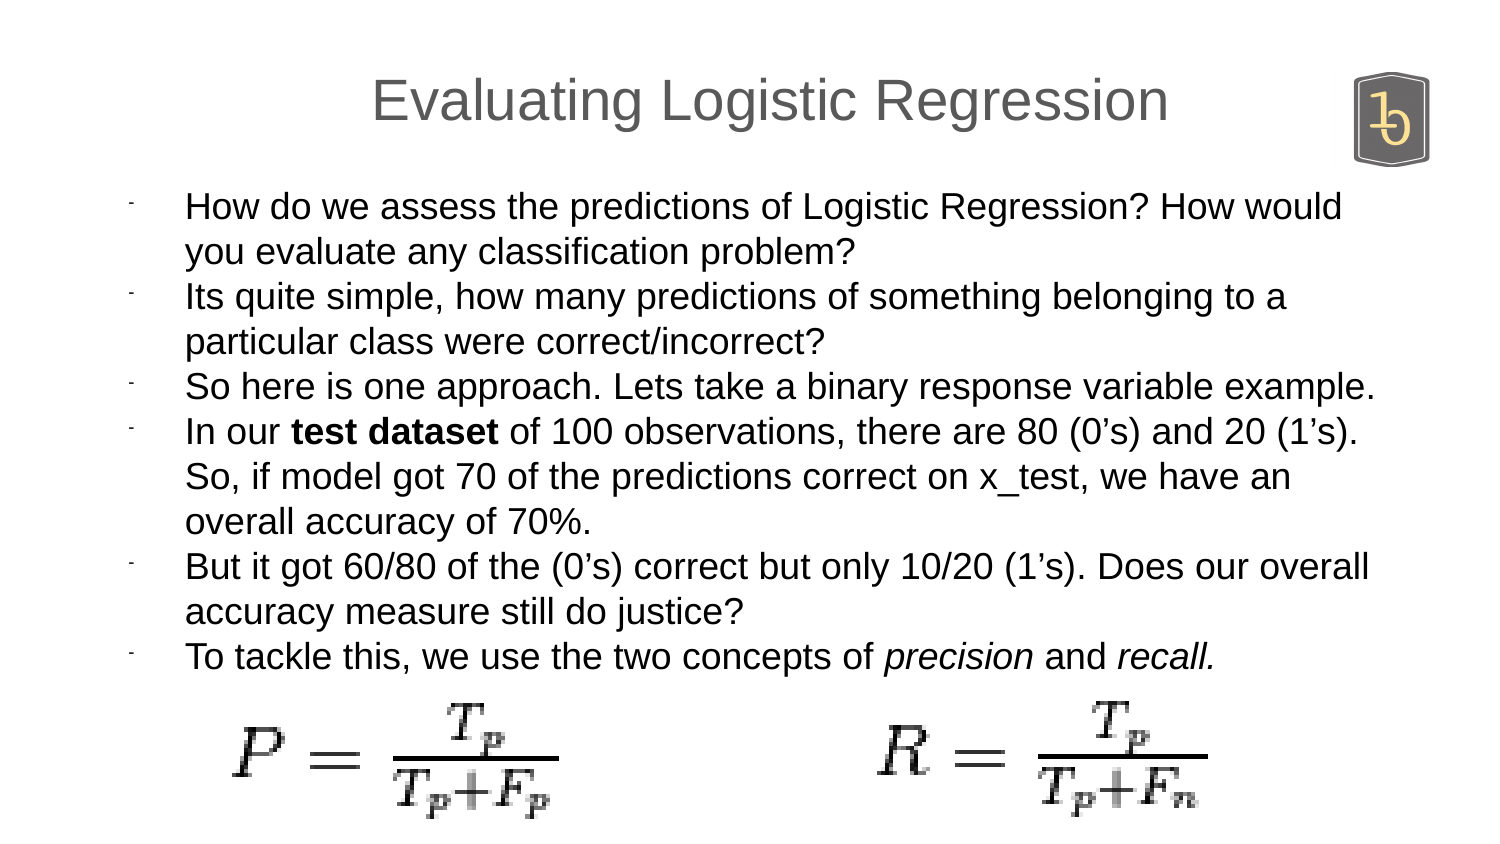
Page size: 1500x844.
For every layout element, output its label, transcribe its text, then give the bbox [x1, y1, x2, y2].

text_box How do we assess the predictions of Logistic Regression? How would you evaluate any classification problem? Its quite simple, how many predictions of something belonging to a particular class were correct/incorrect? So here is one approach. Lets take a binary response variable example. In our test dataset of 100 observations, there are 80 (0’s) and 20 (1’s). So, if model got 70 of the predictions correct on x_test, we have an overall accuracy of 70%. But it got 60/80 of the (0’s) correct but only 10/20 (1’s). Does our overall accuracy measure still do justice? To tackle this, we use the two concepts of precision and recall. [94, 167, 1414, 817]
picture [228, 703, 559, 819]
subtitle Evaluating Logistic Regression [72, 47, 1471, 177]
picture [873, 701, 1208, 817]
picture [1334, 72, 1449, 167]
